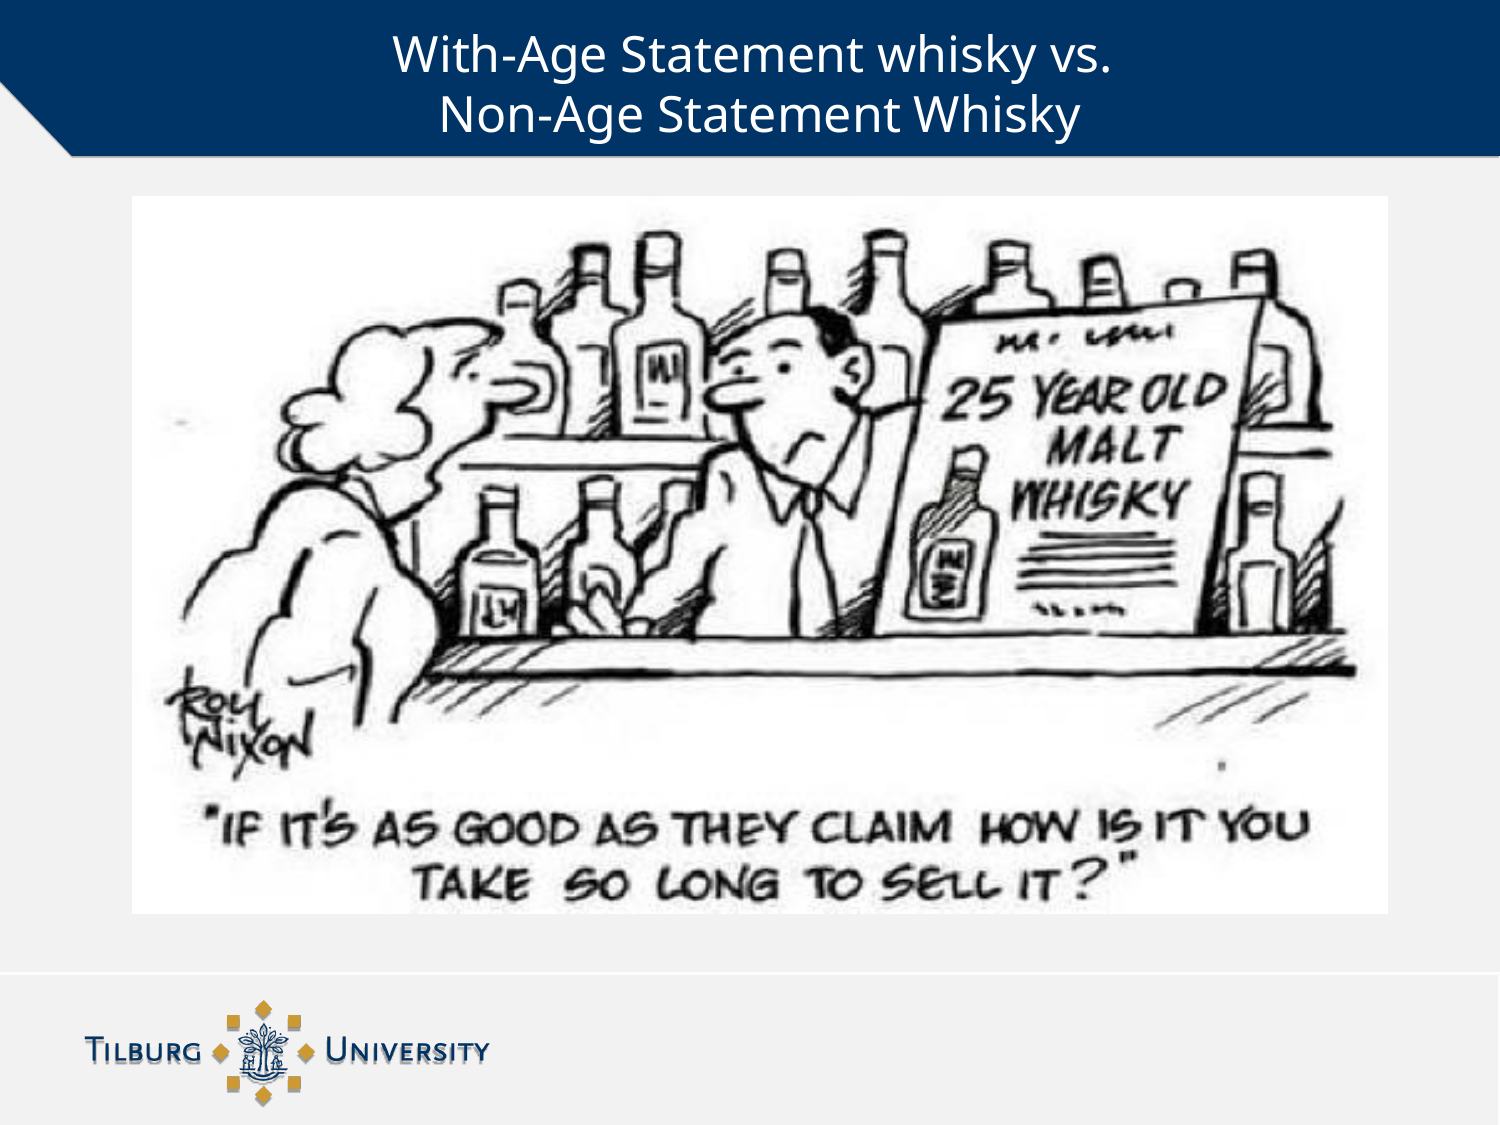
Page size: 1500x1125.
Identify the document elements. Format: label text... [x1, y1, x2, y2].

picture [132, 196, 1388, 914]
text_box With-Age Statement whisky vs. Non-Age Statement Whisky [81, 14, 1438, 152]
